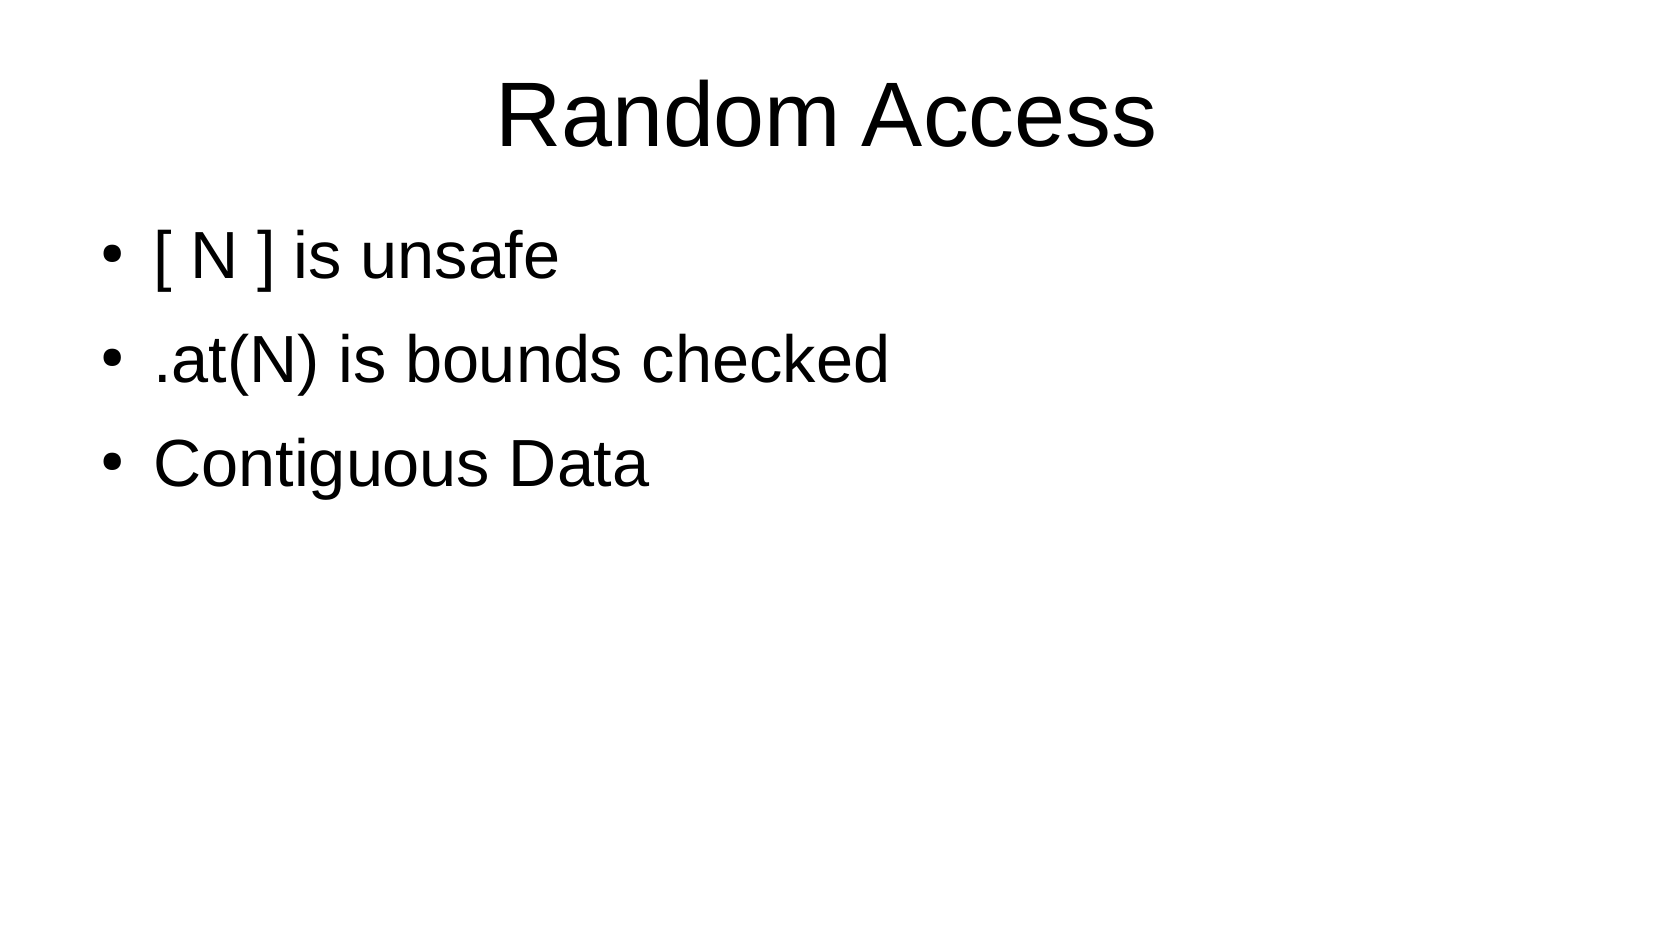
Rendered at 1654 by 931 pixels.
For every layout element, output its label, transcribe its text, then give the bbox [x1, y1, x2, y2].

title Random Access [82, 37, 1571, 193]
list [ N ] is unsafe .at(N) is bounds checked Contiguous Data [82, 217, 1571, 758]
